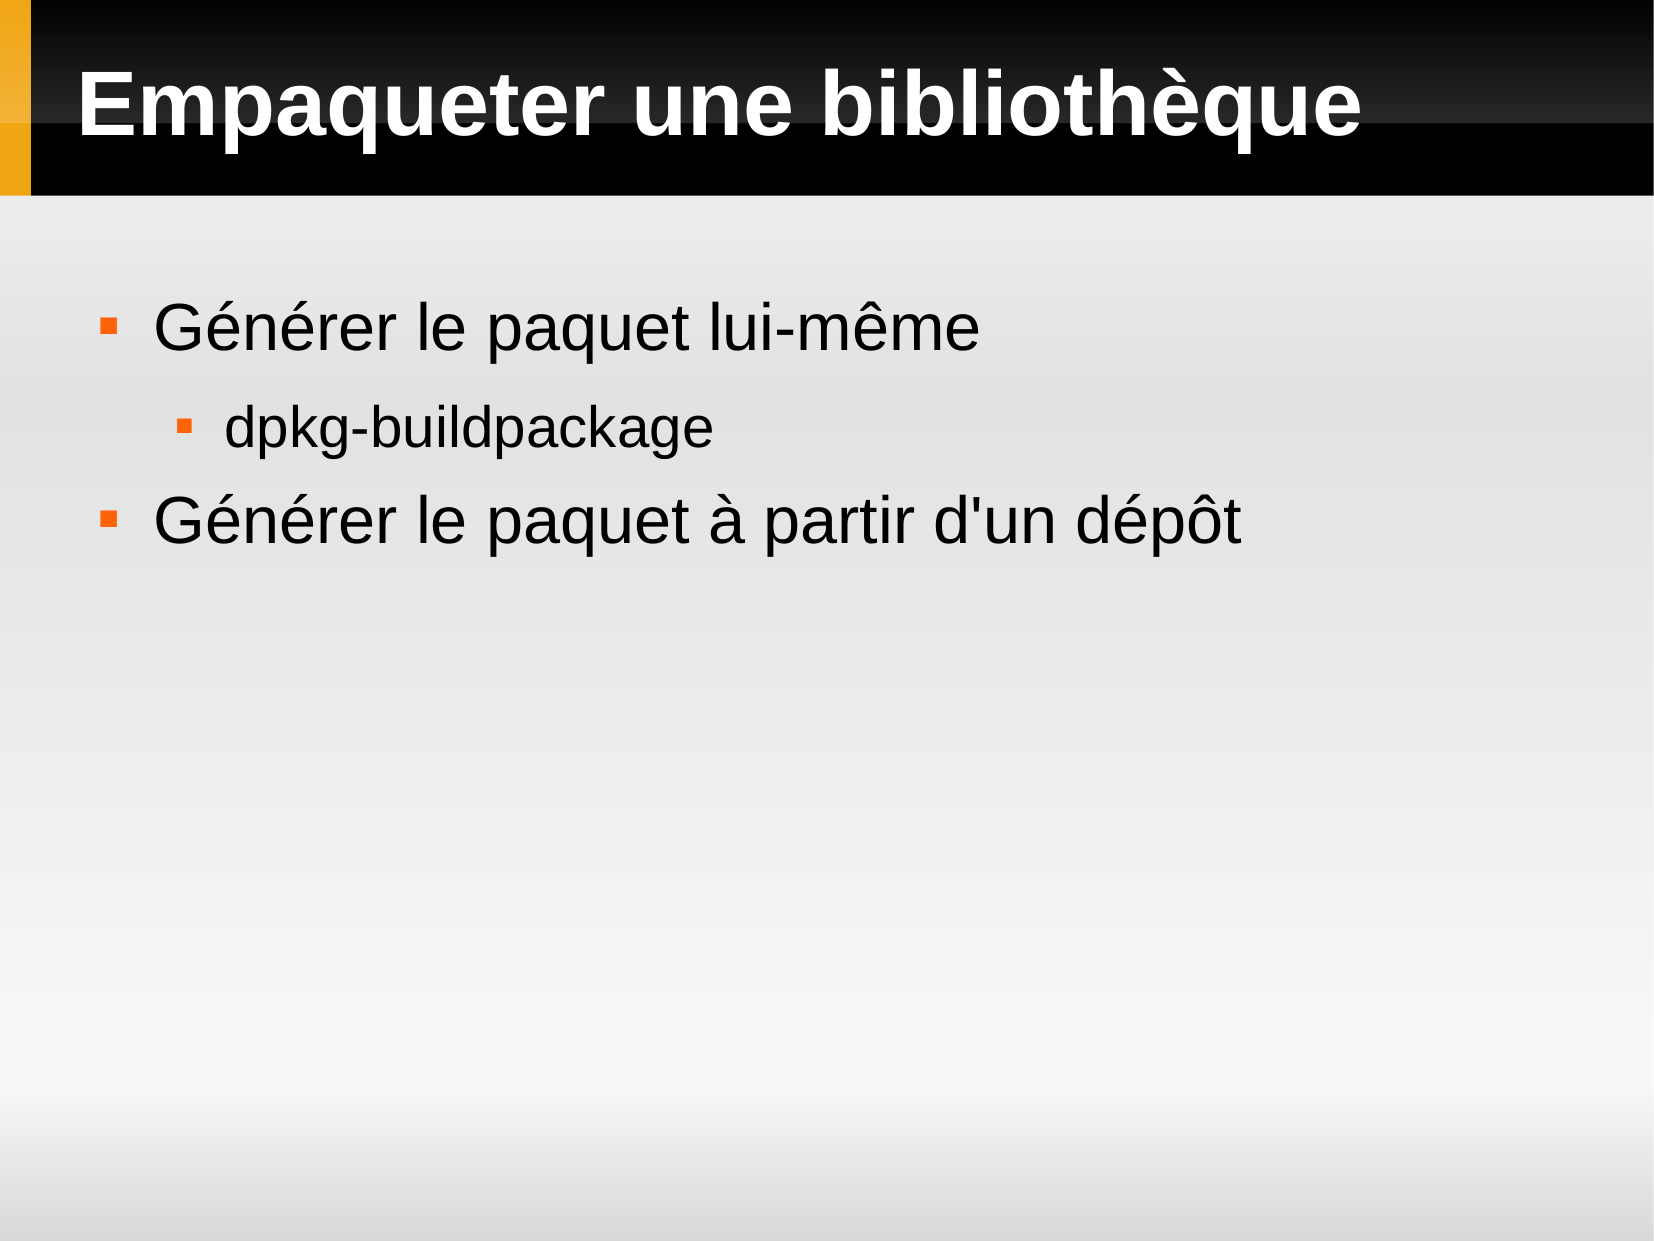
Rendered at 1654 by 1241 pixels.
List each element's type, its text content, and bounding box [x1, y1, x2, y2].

picture [0, 0, 1654, 1241]
title Empaqueter une bibliothèque [76, 0, 1565, 208]
list Générer le paquet lui-même dpkg-buildpackage Générer le paquet à partir d'un dépôt [82, 290, 1571, 1109]
